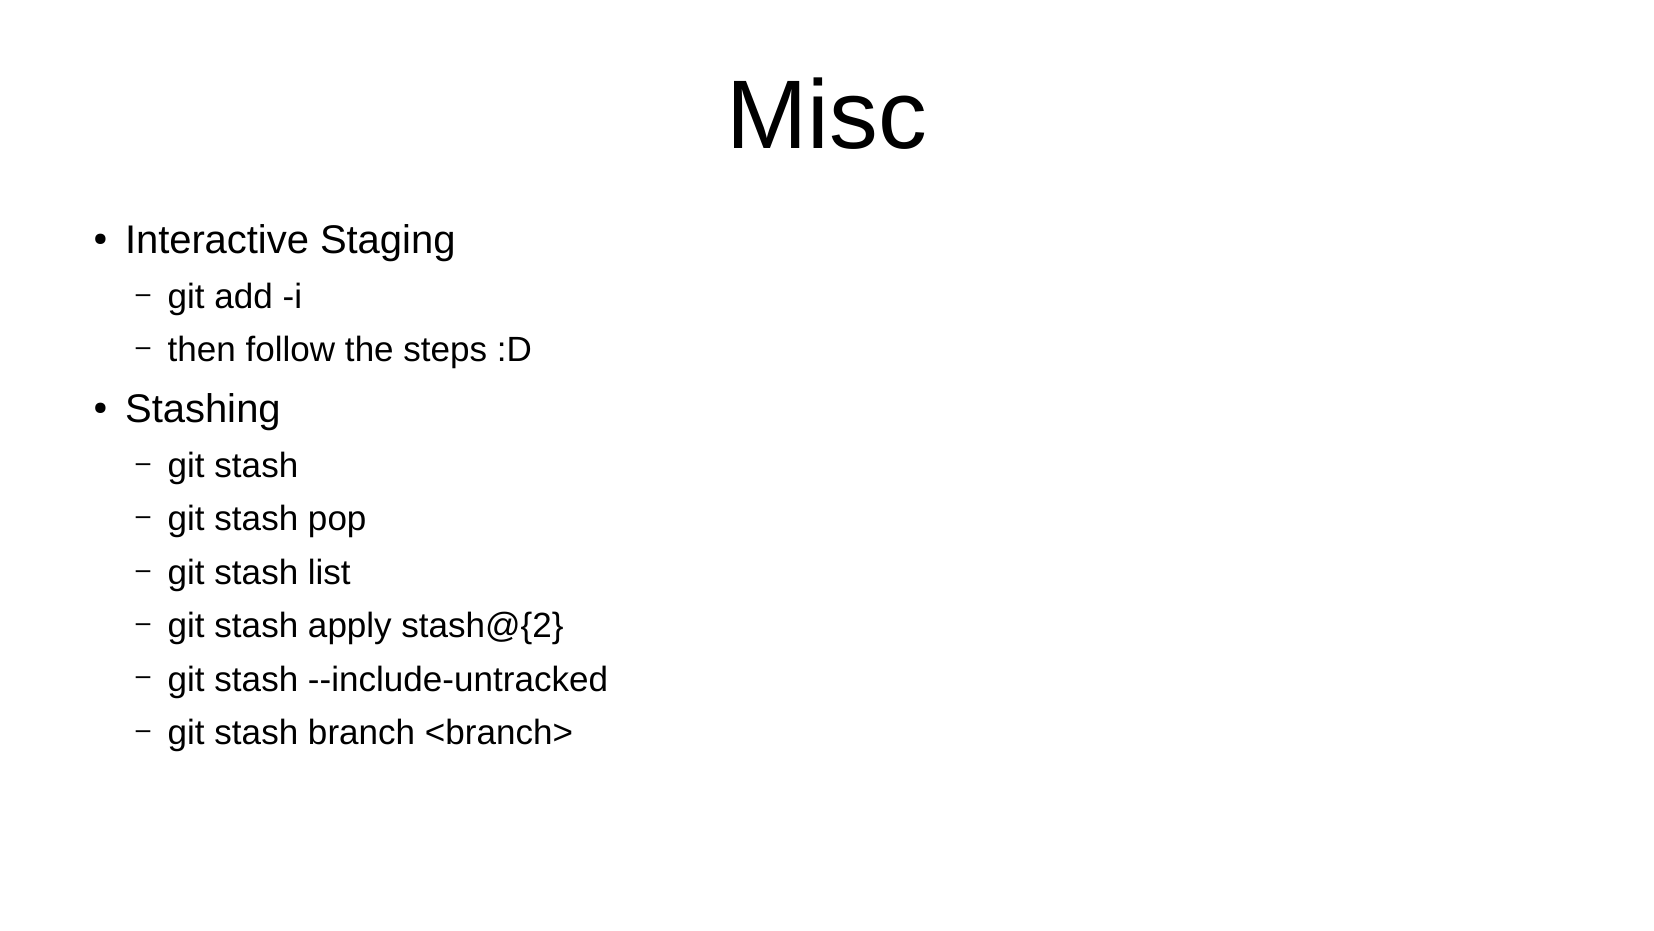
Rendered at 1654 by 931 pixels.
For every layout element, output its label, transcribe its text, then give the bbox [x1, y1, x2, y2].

title Misc [82, 37, 1571, 193]
list Interactive Staging git add -i then follow the steps :D Stashing git stash git stash pop git stash list git stash apply stash@{2} git stash --include-untracked git stash branch <branch> [82, 217, 1571, 757]
